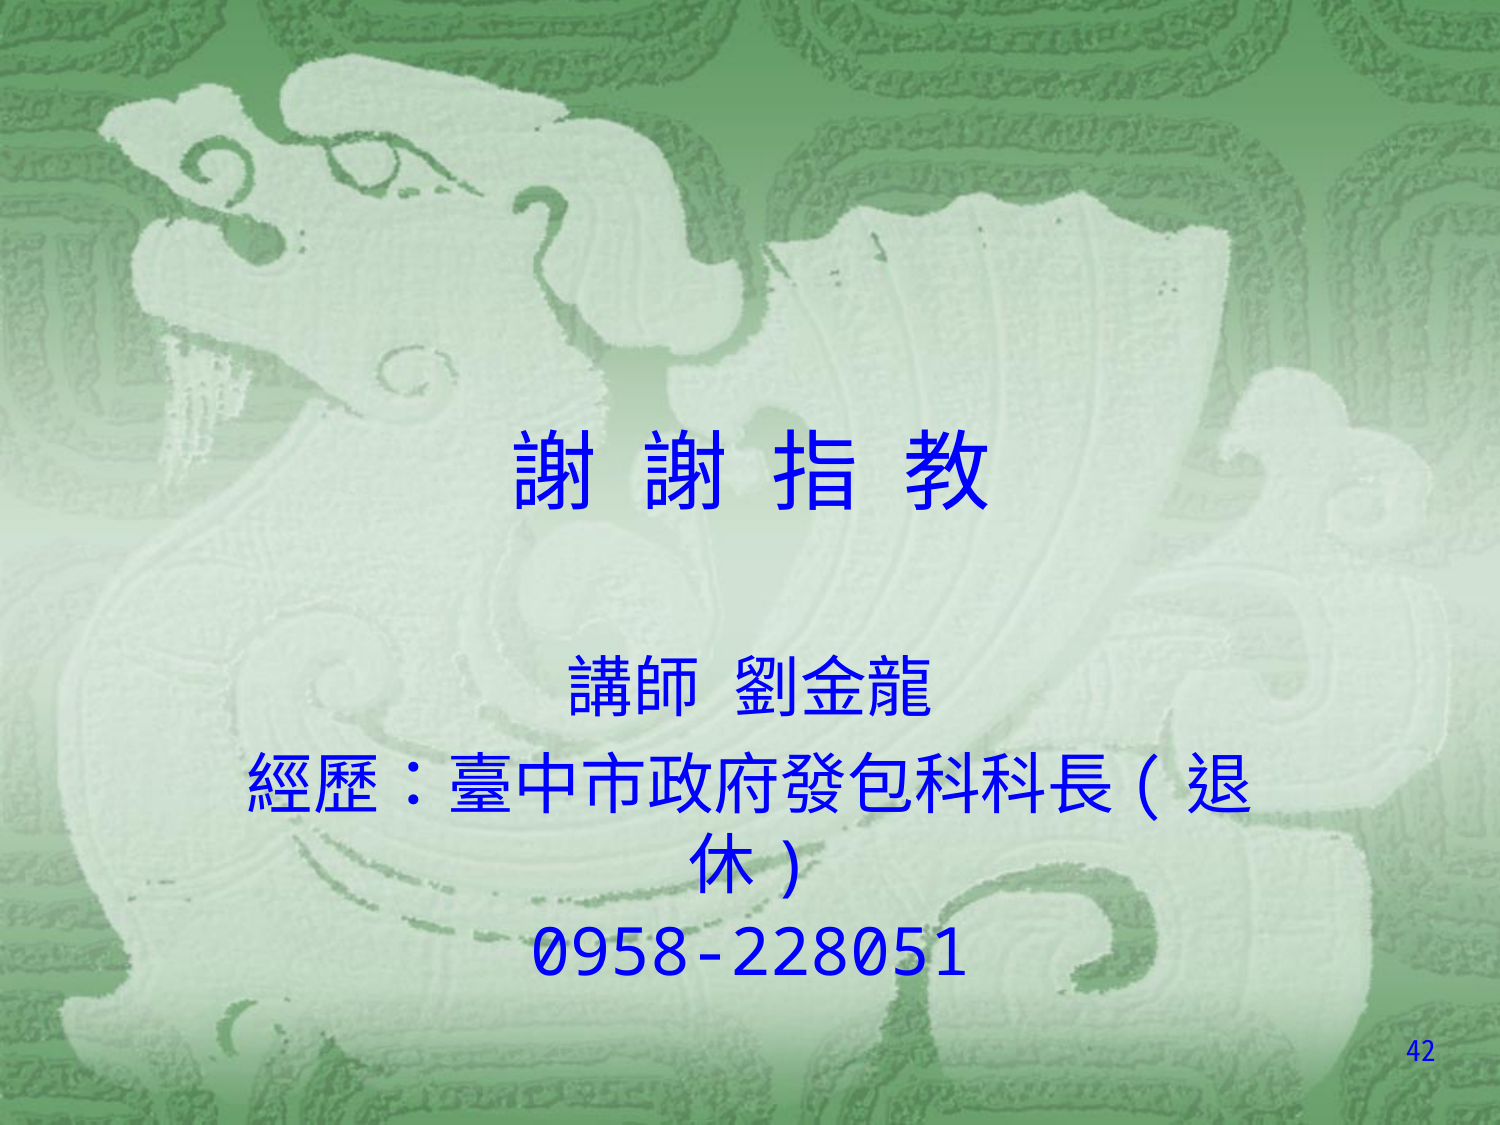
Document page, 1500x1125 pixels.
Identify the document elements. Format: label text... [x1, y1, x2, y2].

text_box <編號> [1074, 1024, 1451, 1103]
picture [0, 0, 1500, 1125]
title 謝 謝 指 教 [112, 374, 1388, 563]
subtitle 講師 劉金龍 經歷：臺中市政府發包科科長(退休) 0958-228051 [194, 637, 1306, 925]
